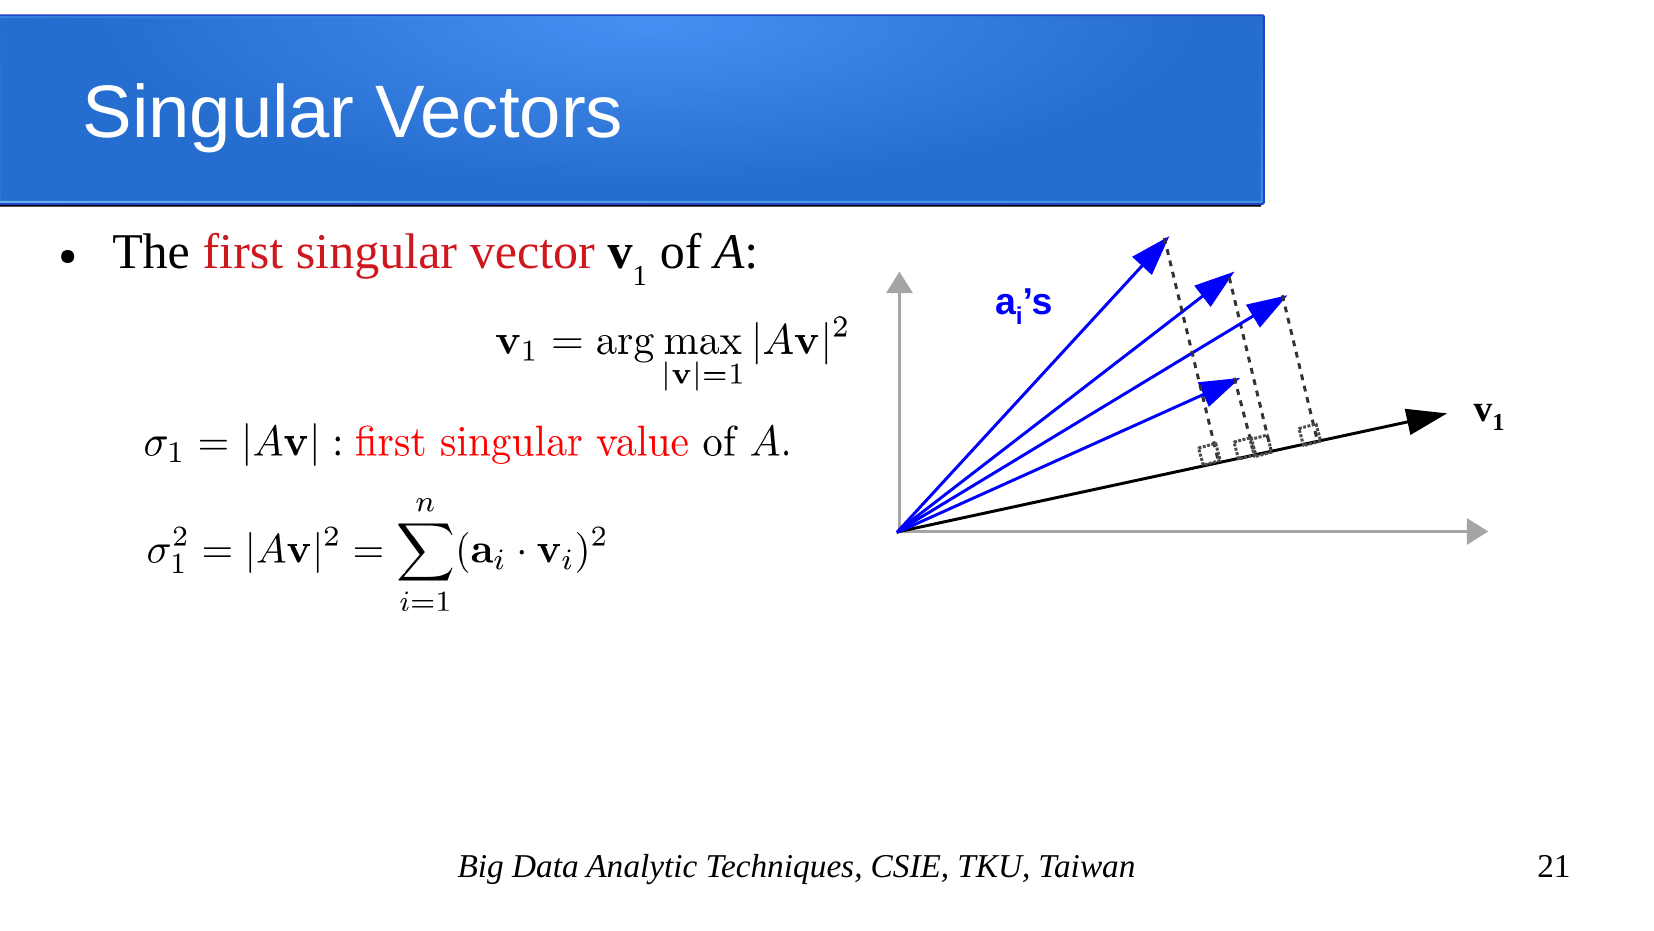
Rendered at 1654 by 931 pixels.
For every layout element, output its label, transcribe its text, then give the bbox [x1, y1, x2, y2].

title Singular Vectors [82, 35, 1235, 189]
picture [496, 316, 847, 391]
text_box ai’s [980, 273, 1075, 337]
text_box v1 [1458, 380, 1536, 485]
picture [148, 498, 605, 611]
list The first singular vector v1 of A: [41, 224, 1530, 764]
picture [145, 423, 788, 466]
